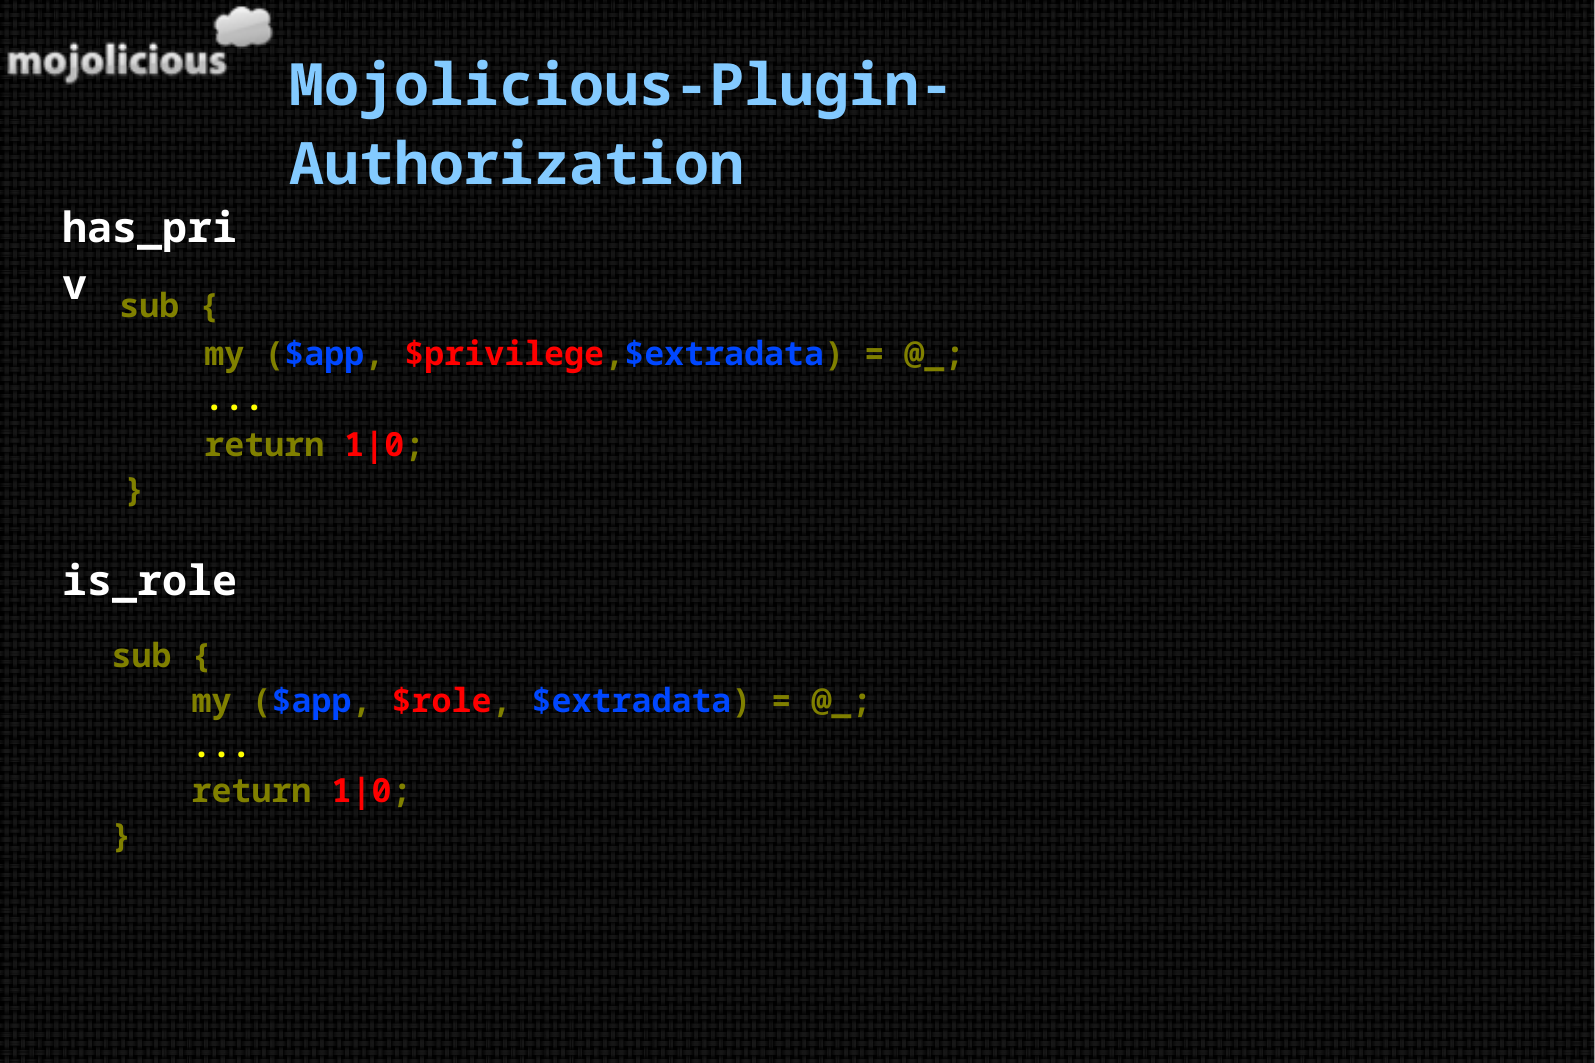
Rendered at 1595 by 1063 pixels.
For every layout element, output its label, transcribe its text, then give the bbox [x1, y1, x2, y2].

text_box is_role [47, 543, 461, 608]
text_box Mojolicious-Plugin-Authorization [275, 35, 1332, 119]
text_box has_priv [47, 190, 261, 254]
text_box sub { my ($app, $role, $extradata) = @_; ... return 1|0; } [96, 624, 820, 833]
text_box sub { my ($app, $privilege,$extradata) = @_; ... return 1|0; } [29, 265, 1118, 485]
picture [0, 0, 1595, 1063]
